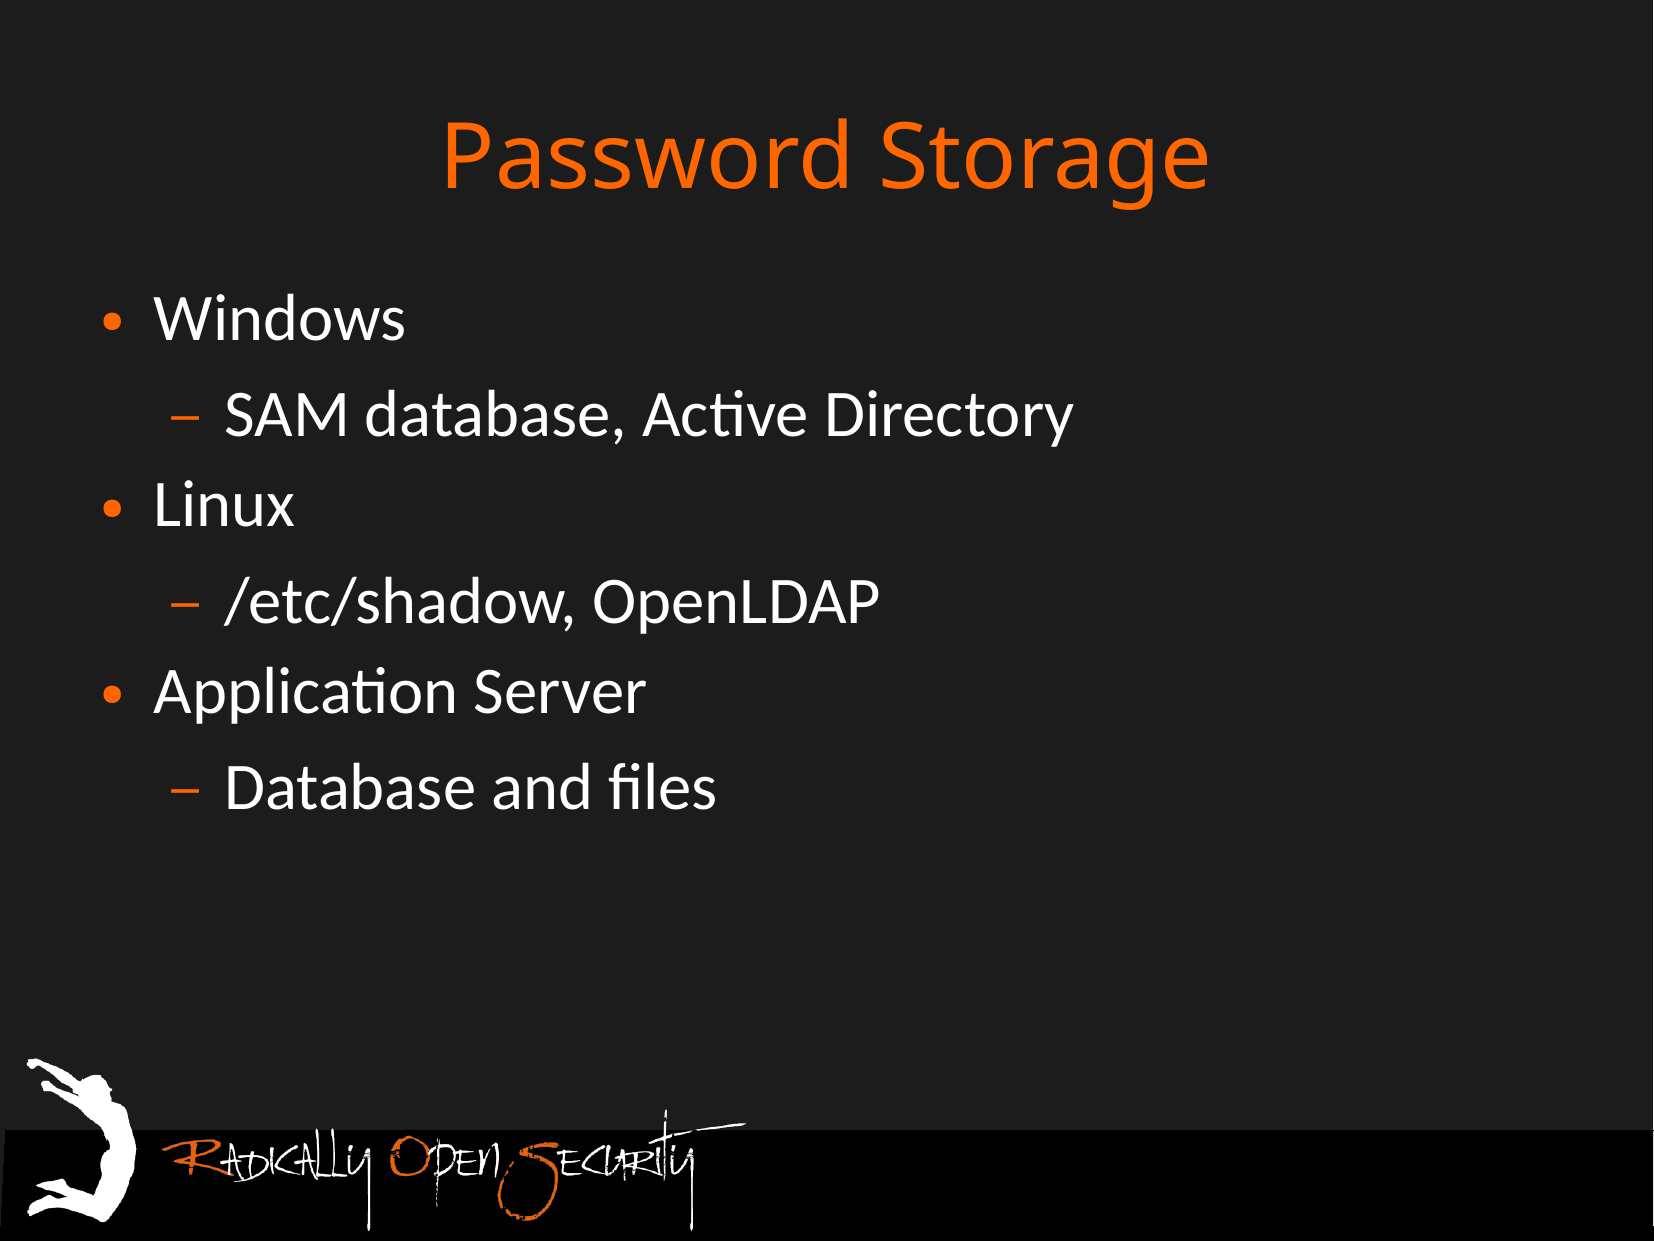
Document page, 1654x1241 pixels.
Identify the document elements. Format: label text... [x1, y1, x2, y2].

title Password Storage [82, 49, 1571, 257]
list Windows SAM database, Active Directory Linux /etc/shadow, OpenLDAP Application Server Database and files [82, 290, 1571, 1010]
picture [0, 1022, 778, 1241]
